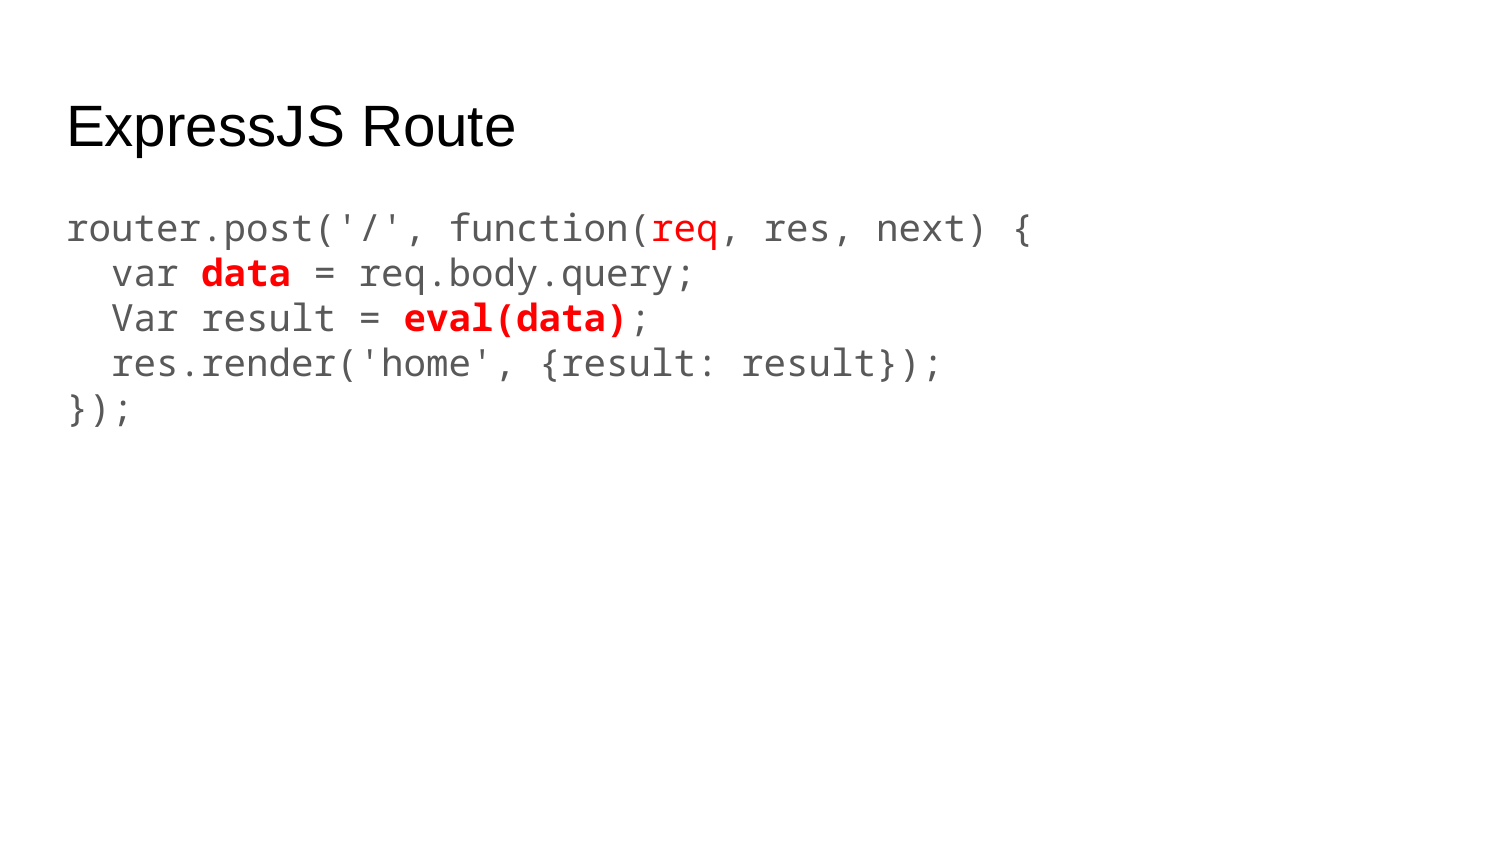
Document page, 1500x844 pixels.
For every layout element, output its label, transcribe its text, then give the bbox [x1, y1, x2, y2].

list router.post('/', function(req, res, next) { var data = req.body.query; Var result = eval(data); res.render('home', {result: result}); }); [51, 189, 1449, 750]
title ExpressJS Route [51, 72, 1449, 167]
